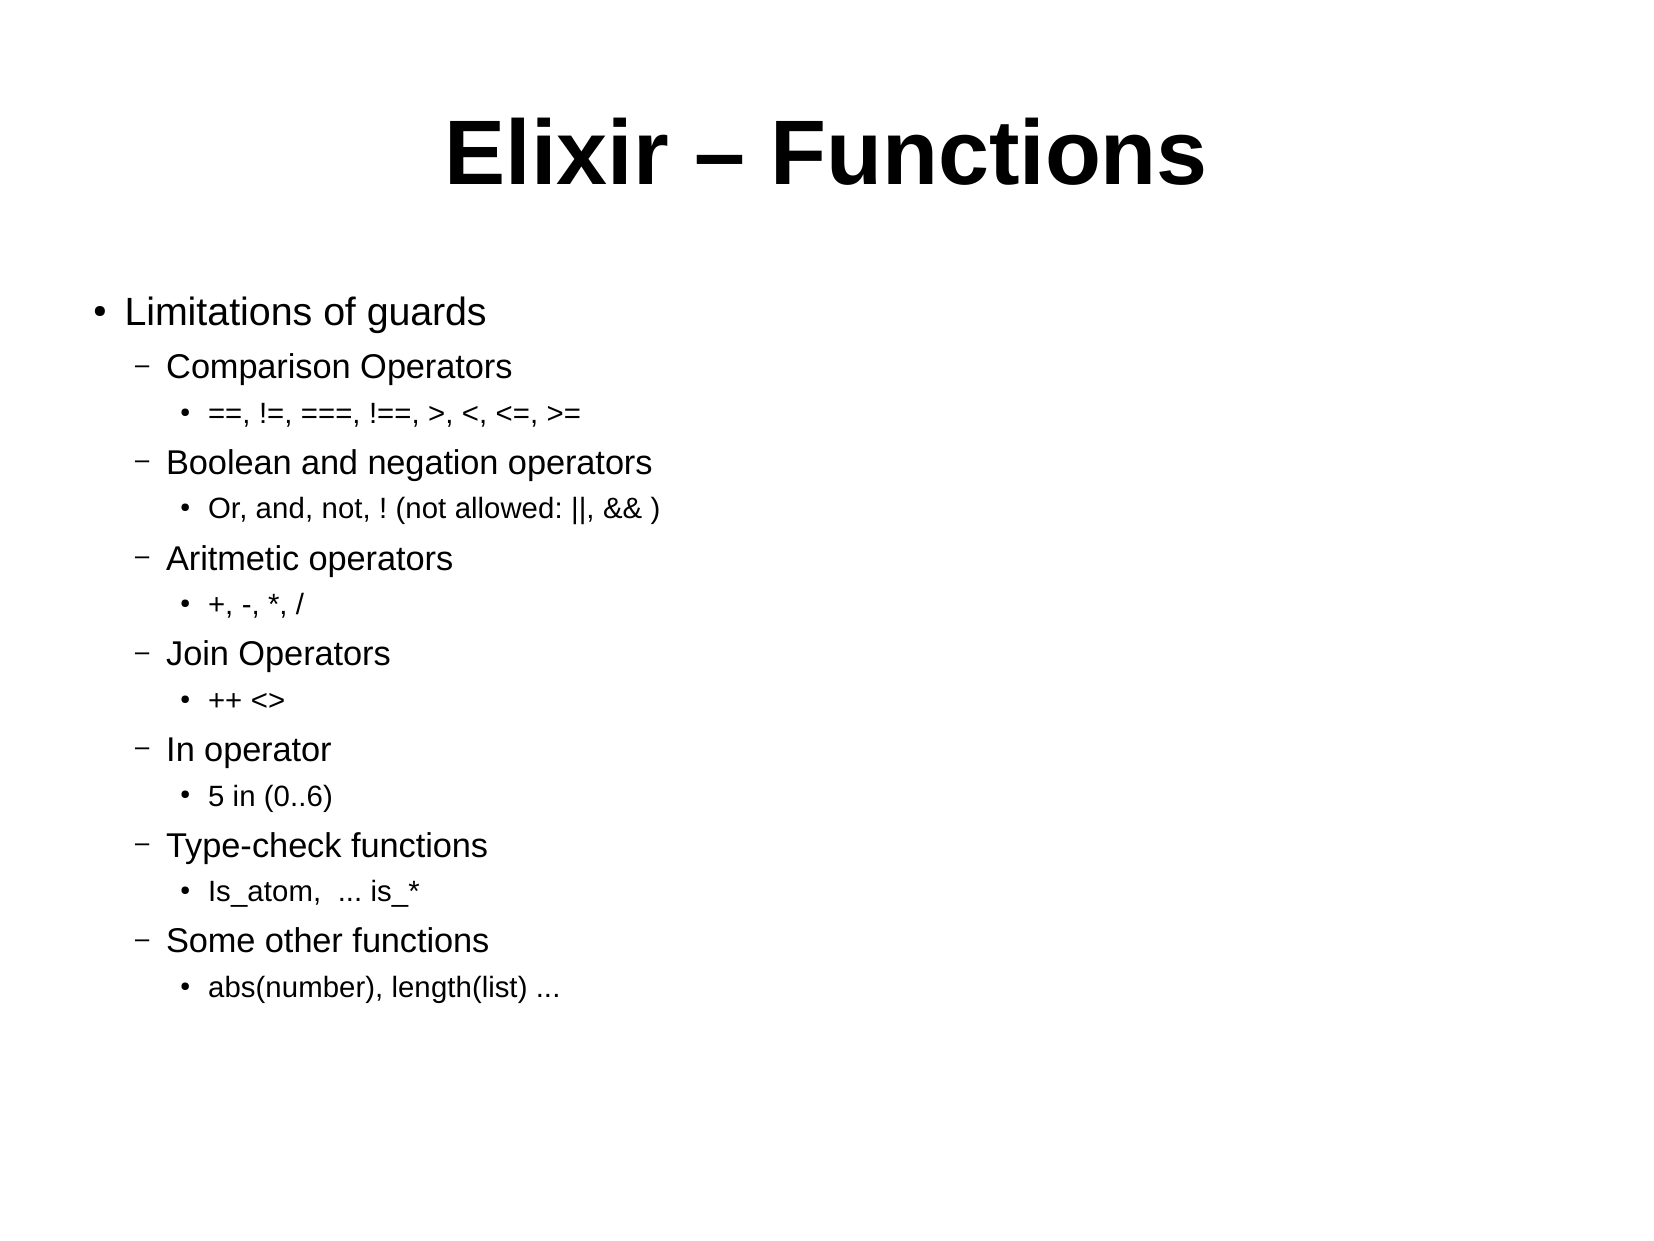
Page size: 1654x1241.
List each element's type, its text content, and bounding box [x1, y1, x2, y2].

title Elixir – Functions [82, 49, 1571, 257]
list Limitations of guards Comparison Operators ==, !=, ===, !==, >, <, <=, >= Boolean and negation operators Or, and, not, ! (not allowed: ||, && ) Aritmetic operators +, -, *, / Join Operators ++ <> In operator 5 in (0..6) Type-check functions Is_atom, ... is_* Some other functions abs(number), length(list) ... [82, 290, 1571, 1010]
